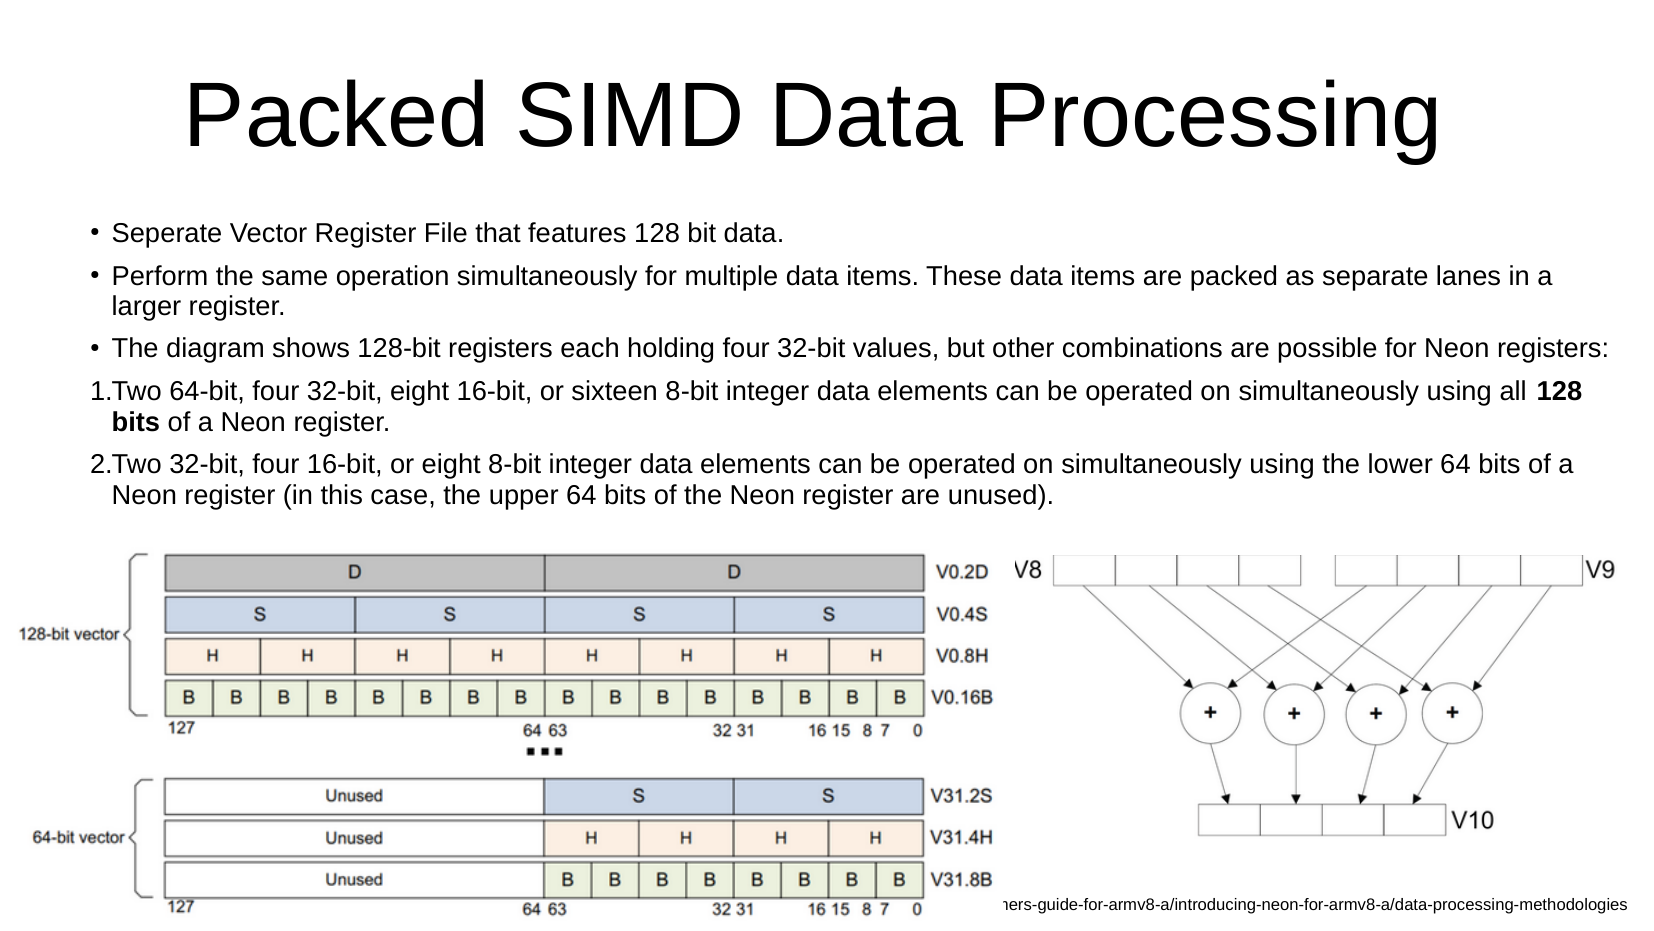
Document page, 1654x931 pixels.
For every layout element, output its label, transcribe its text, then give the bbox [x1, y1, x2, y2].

title Packed SIMD Data Processing [82, 37, 1571, 193]
text_box https://developer.arm.com/architectures/instruction-sets/simd-isas/neon/neon-programmers-guide-for-armv8-a/introducing-neon-for-armv8-a/data-processing-methodologies [1003, 887, 1645, 922]
picture [1015, 555, 1619, 839]
list Seperate Vector Register File that features 128 bit data. Perform the same operation simultaneously for multiple data items. These data items are packed as separate lanes in a larger register. The diagram shows 128-bit registers each holding four 32-bit values, but other combinations are possible for Neon registers: Two 64-bit, four 32-bit, eight 16-bit, or sixteen 8-bit integer data elements can be operated on simultaneously using all 128 bits of a Neon register. Two 32-bit, four 16-bit, or eight 8-bit integer data elements can be operated on simultaneously using the lower 64 bits of a Neon register (in this case, the upper 64 bits of the Neon register are unused). [82, 217, 1630, 532]
picture [17, 544, 1003, 922]
